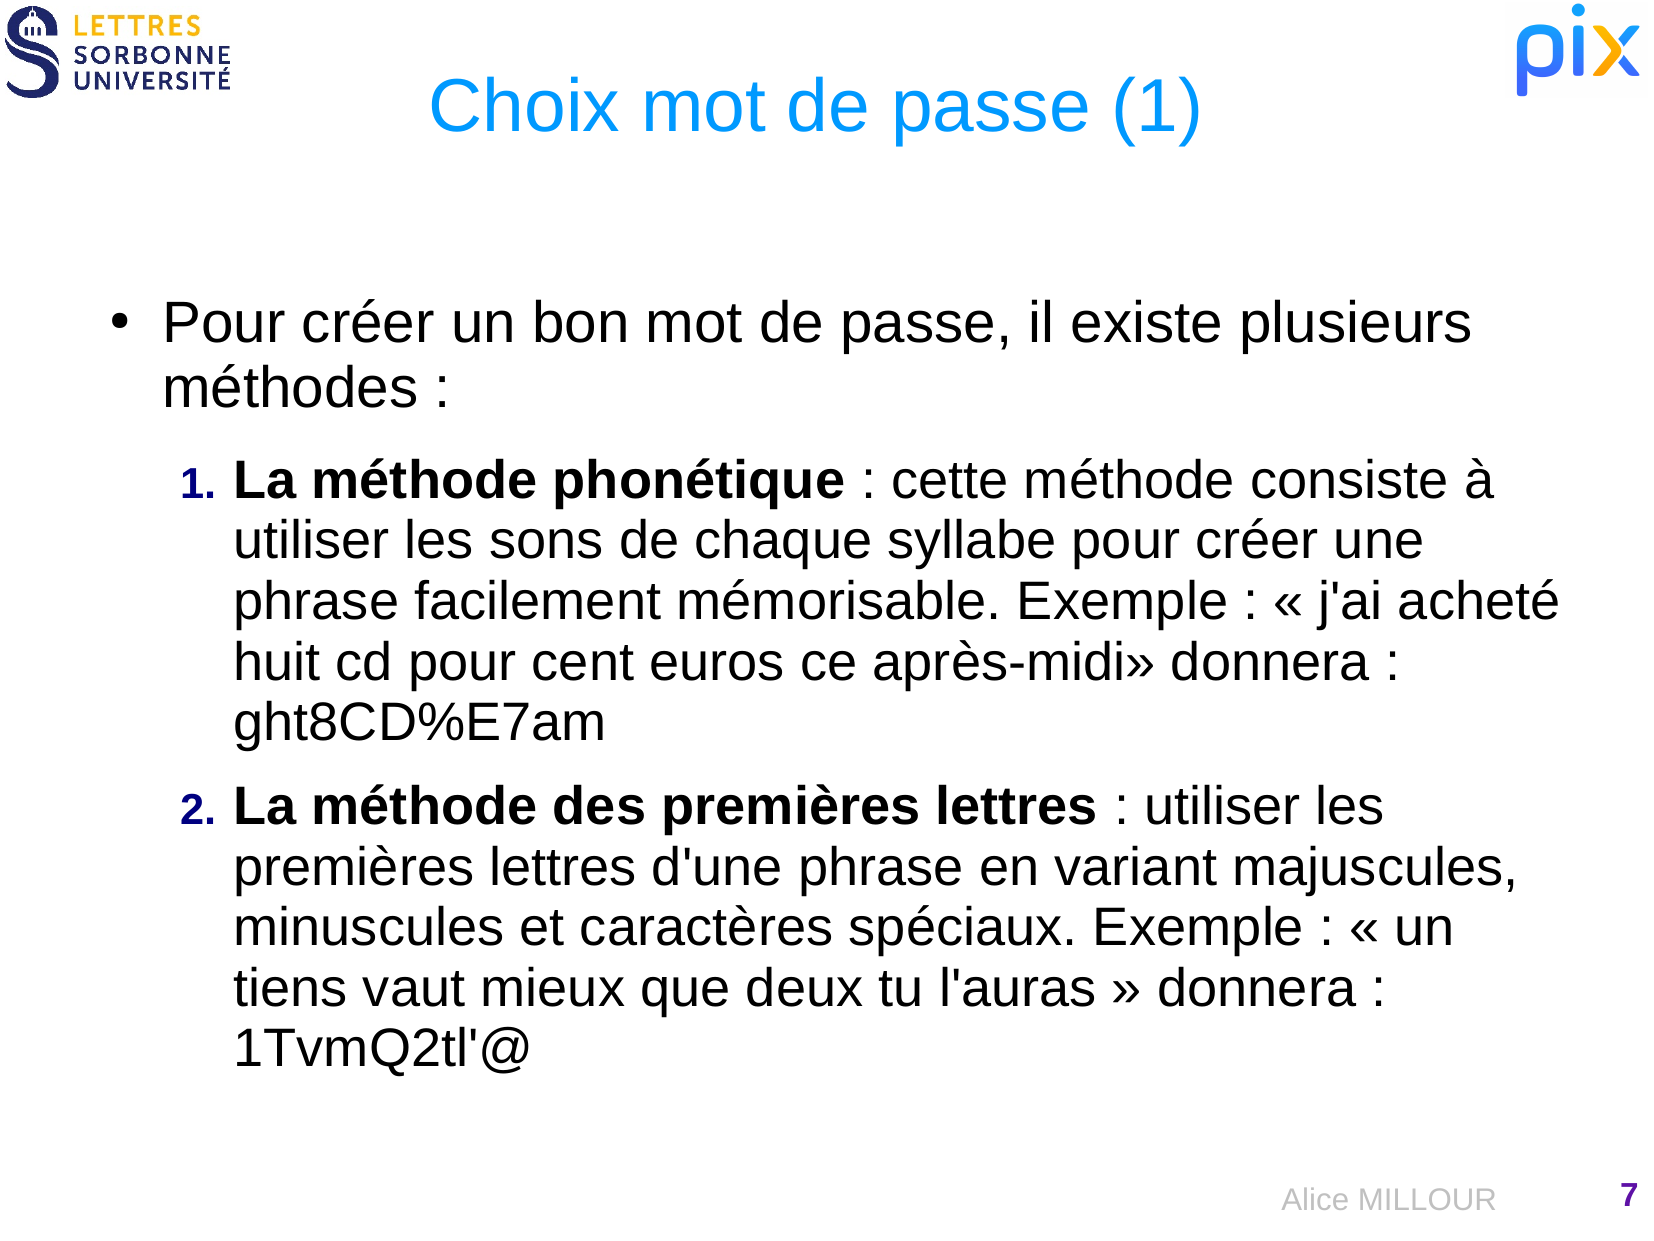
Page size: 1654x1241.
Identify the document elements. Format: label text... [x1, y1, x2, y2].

title Choix mot de passe (1) [82, 2, 1571, 210]
picture [5, 6, 82, 98]
list Pour créer un bon mot de passe, il existe plusieurs méthodes : La méthode phonétique : cette méthode consiste à utiliser les sons de chaque syllabe pour créer une phrase facilement mémorisable. Exemple : « j'ai acheté huit cd pour cent euros ce après-midi» donnera : ght8CD%E7am La méthode des premières lettres : utiliser les premières lettres d'une phrase en variant majuscules, minuscules et caractères spéciaux. Exemple : « un tiens vaut mieux que deux tu l'auras » donnera : 1TvmQ2tl'@ [91, 289, 1580, 1010]
picture [1571, 2, 1648, 98]
